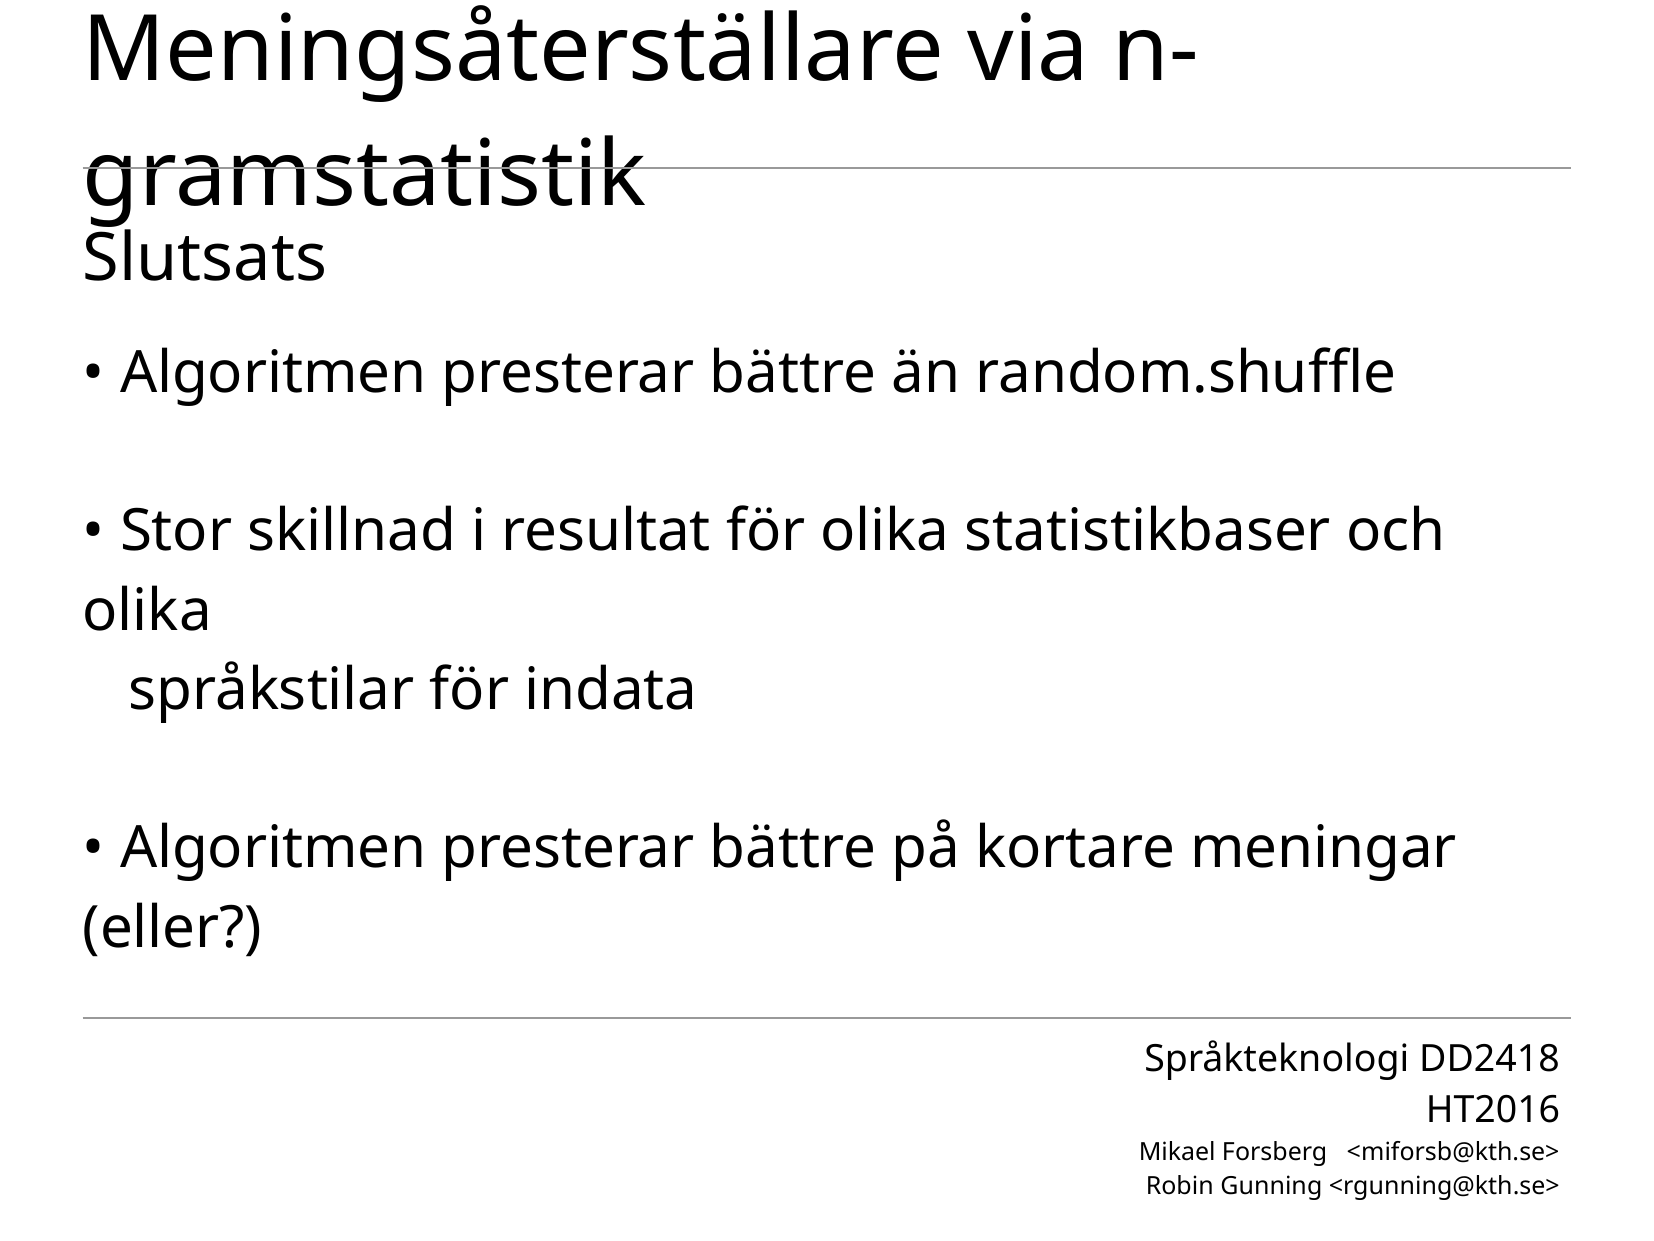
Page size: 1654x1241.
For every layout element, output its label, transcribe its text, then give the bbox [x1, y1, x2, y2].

text_box • Algoritmen presterar bättre än random.shuffle • Stor skillnad i resultat för olika statistikbaser och olika språkstilar för indata • Algoritmen presterar bättre på kortare meningar (eller?) [82, 330, 1571, 1010]
title Slutsats [82, 194, 1571, 316]
title Meningsåterställare via n-gramstatistik [82, 46, 1571, 167]
text_box Språkteknologi DD2418 HT2016 Mikael Forsberg <miforsb@kth.se> Robin Gunning <rgunning@kth.se> [1020, 1024, 1576, 1156]
